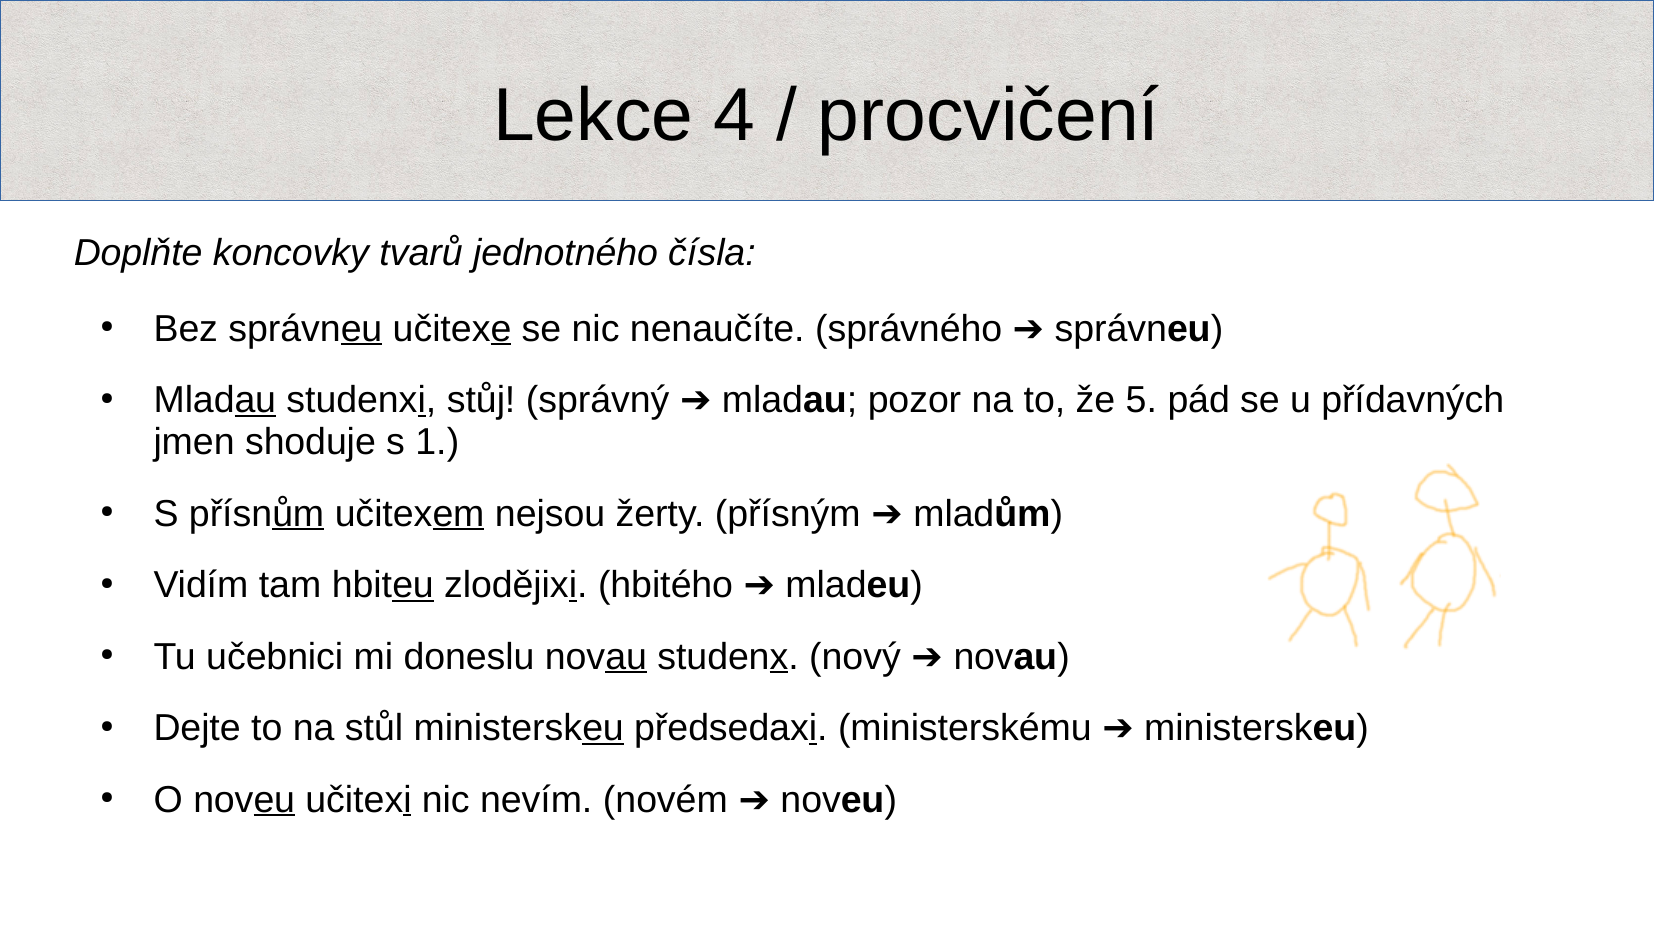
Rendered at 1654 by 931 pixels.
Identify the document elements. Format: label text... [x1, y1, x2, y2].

picture [1267, 462, 1501, 650]
picture [1, 1, 1653, 200]
text_box Doplňte koncovky tvarů jednotného čísla: [59, 224, 1630, 282]
list Bez správneu učitexe se nic nenaučíte. (správného ➔ správneu) Mladau studenxi, stůj! (správný ➔ mladau; pozor na to, že 5. pád se u přídavných jmen shoduje s 1.) S přísnům učitexem nejsou žerty. (přísným ➔ mladům) Vidím tam hbiteu zlodějixi. (hbitého ➔ mladeu) Tu učebnici mi doneslu novau studenx. (nový ➔ novau) Dejte to na stůl ministerskeu předsedaxi. (ministerskému ➔ ministerskeu) O noveu učitexi nic nevím. (novém ➔ noveu) [82, 307, 1571, 886]
title Lekce 4 / procvičení [82, 37, 1571, 193]
